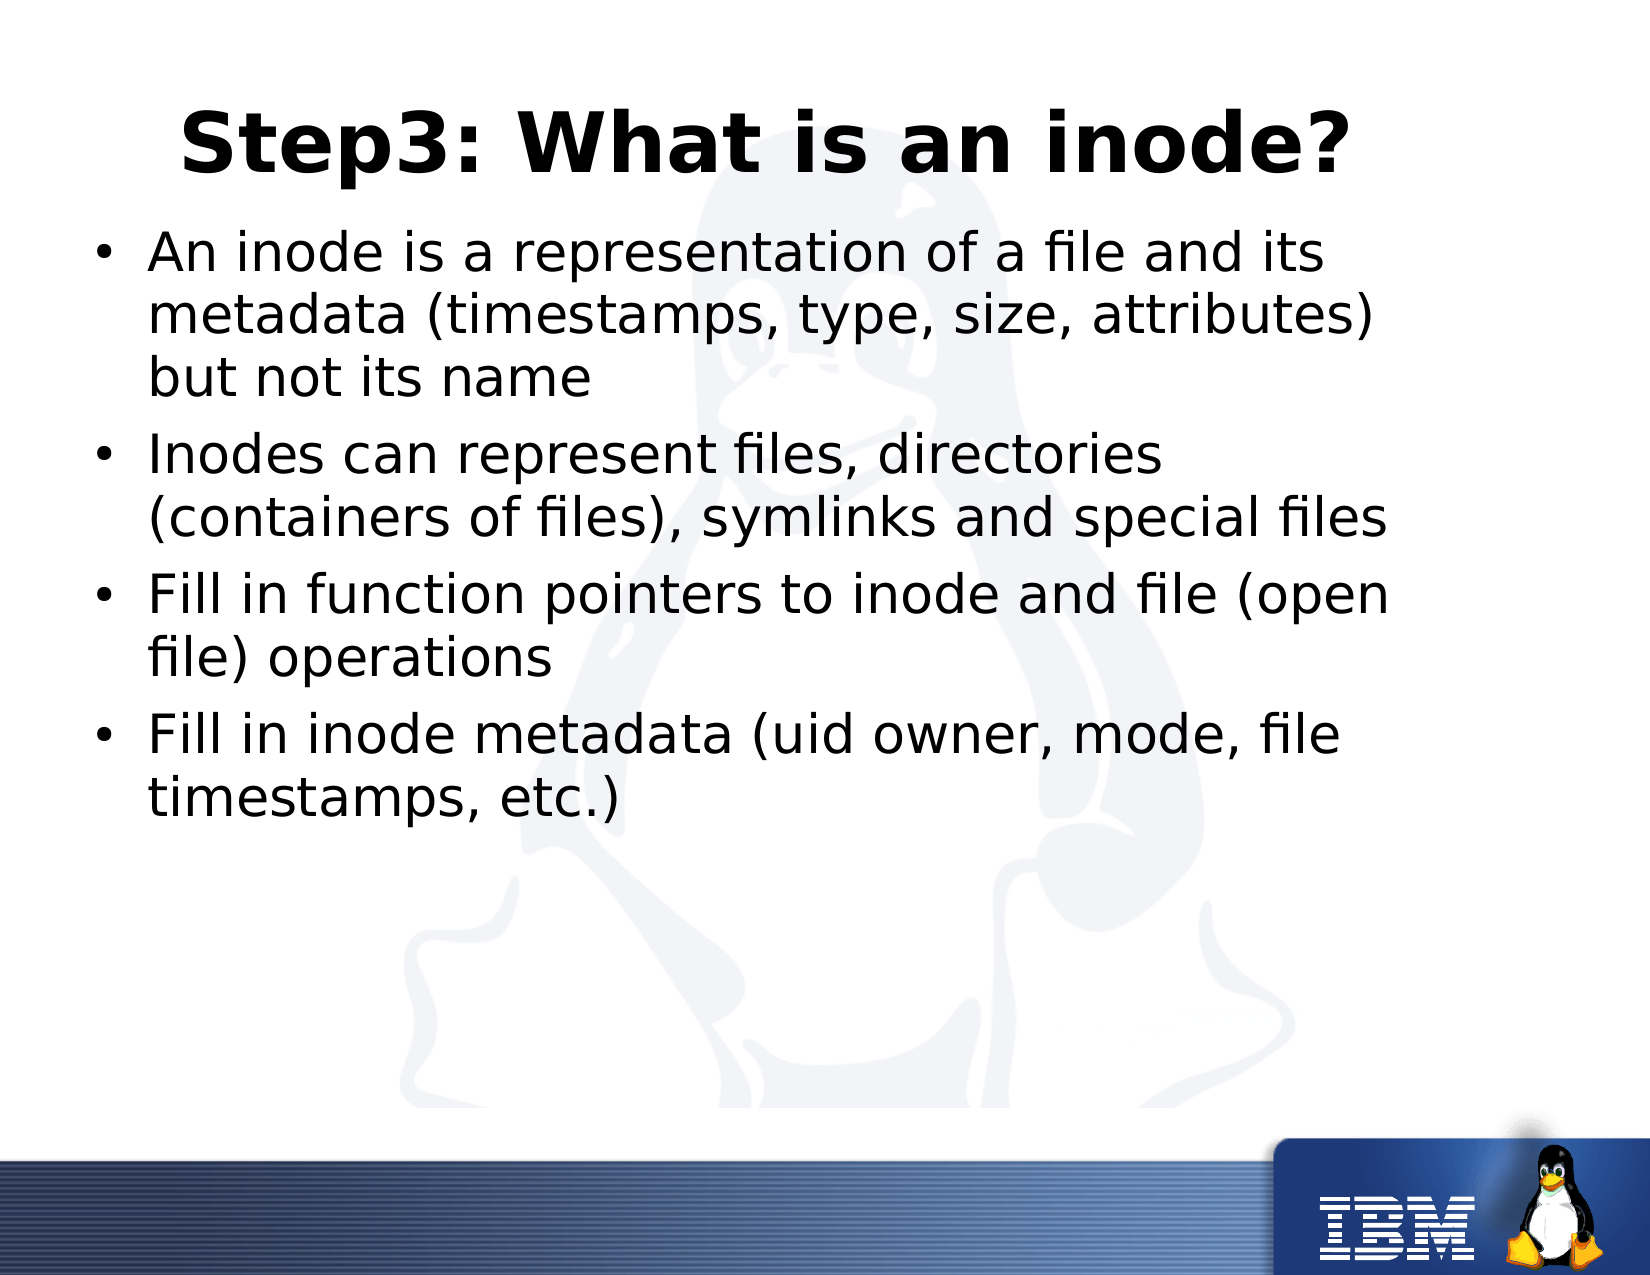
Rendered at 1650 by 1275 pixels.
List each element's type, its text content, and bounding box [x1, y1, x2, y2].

list An inode is a representation of a file and its metadata (timestamps, type, size, attributes) but not its name Inodes can represent files, directories (containers of files), symlinks and special files Fill in function pointers to inode and file (open file) operations Fill in inode metadata (uid owner, mode, file timestamps, etc.) [76, 221, 1457, 1171]
title Step3: What is an inode? [76, 76, 1457, 211]
